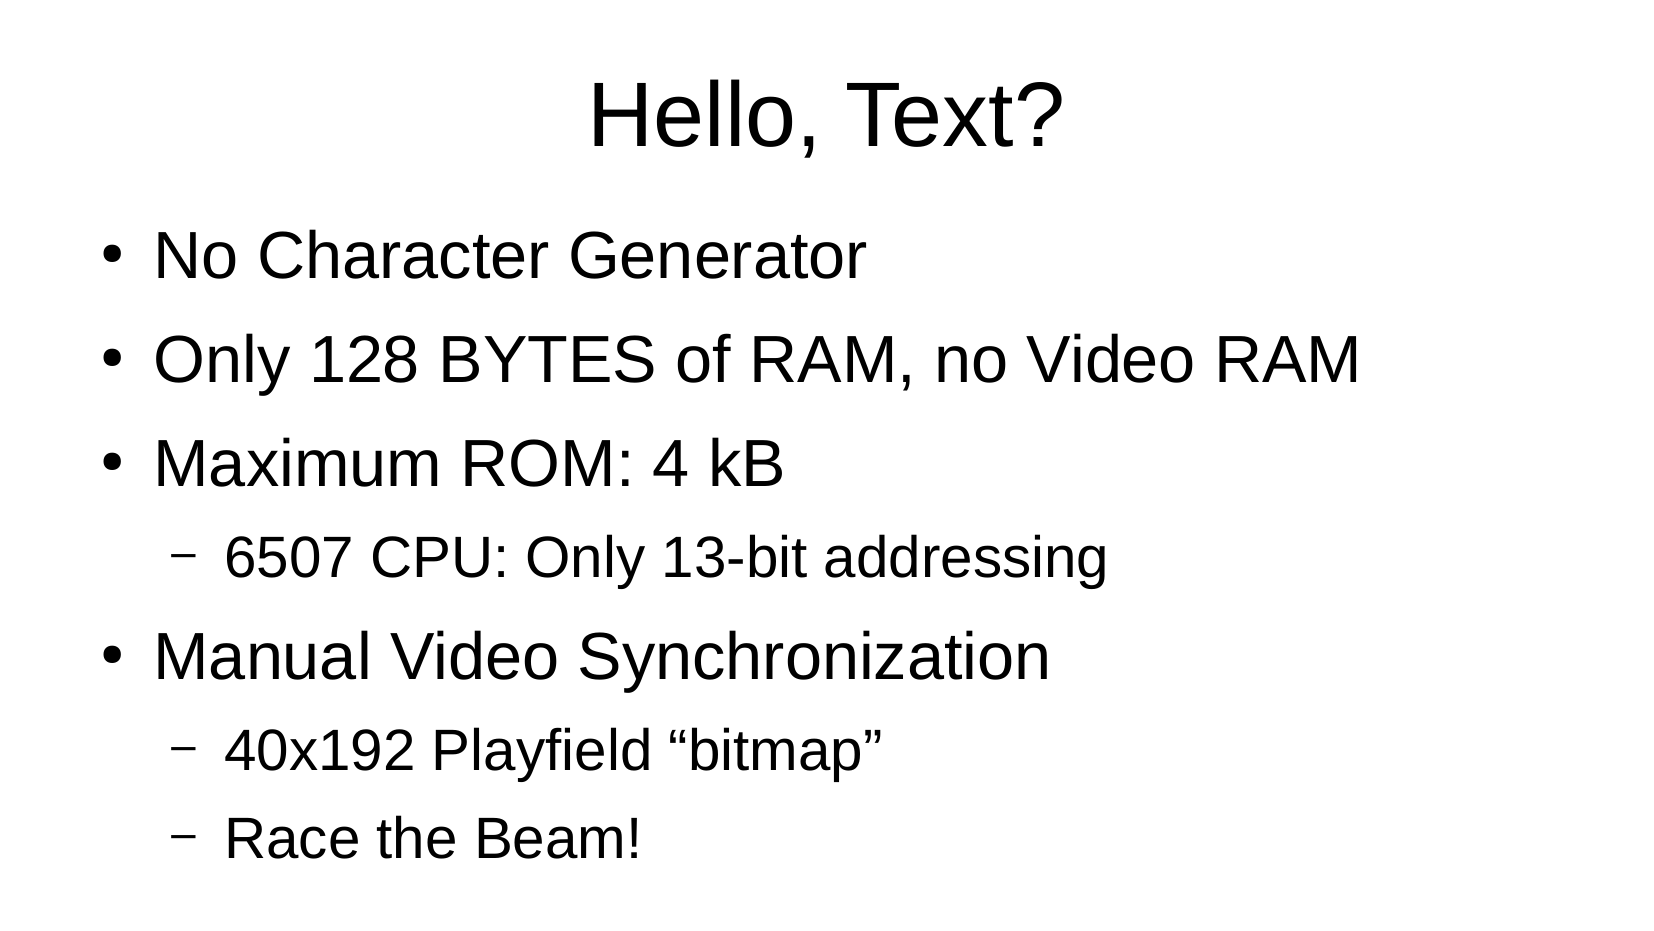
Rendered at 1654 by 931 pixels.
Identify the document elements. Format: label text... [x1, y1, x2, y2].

title Hello, Text? [82, 37, 1571, 193]
list No Character Generator Only 128 BYTES of RAM, no Video RAM Maximum ROM: 4 kB 6507 CPU: Only 13-bit addressing Manual Video Synchronization 40x192 Playfield “bitmap” Race the Beam! [82, 217, 1591, 901]
